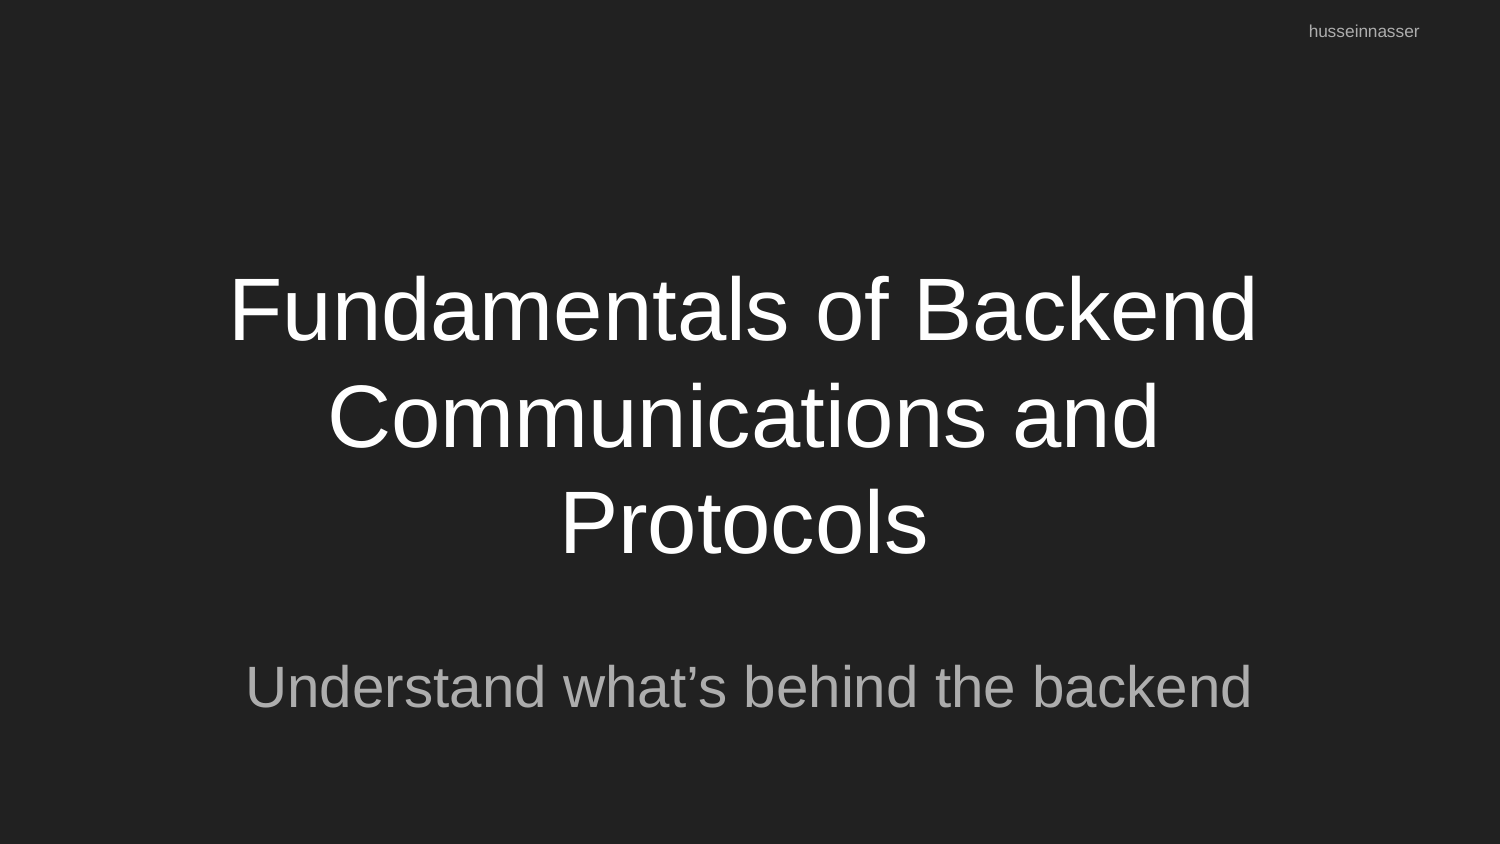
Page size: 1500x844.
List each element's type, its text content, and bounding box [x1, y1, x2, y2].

subtitle Understand what’s behind the backend [51, 634, 1449, 801]
title Fundamentals of Backend Communications and Protocols [142, 231, 1346, 587]
subtitle husseinnasser [1236, 11, 1492, 53]
